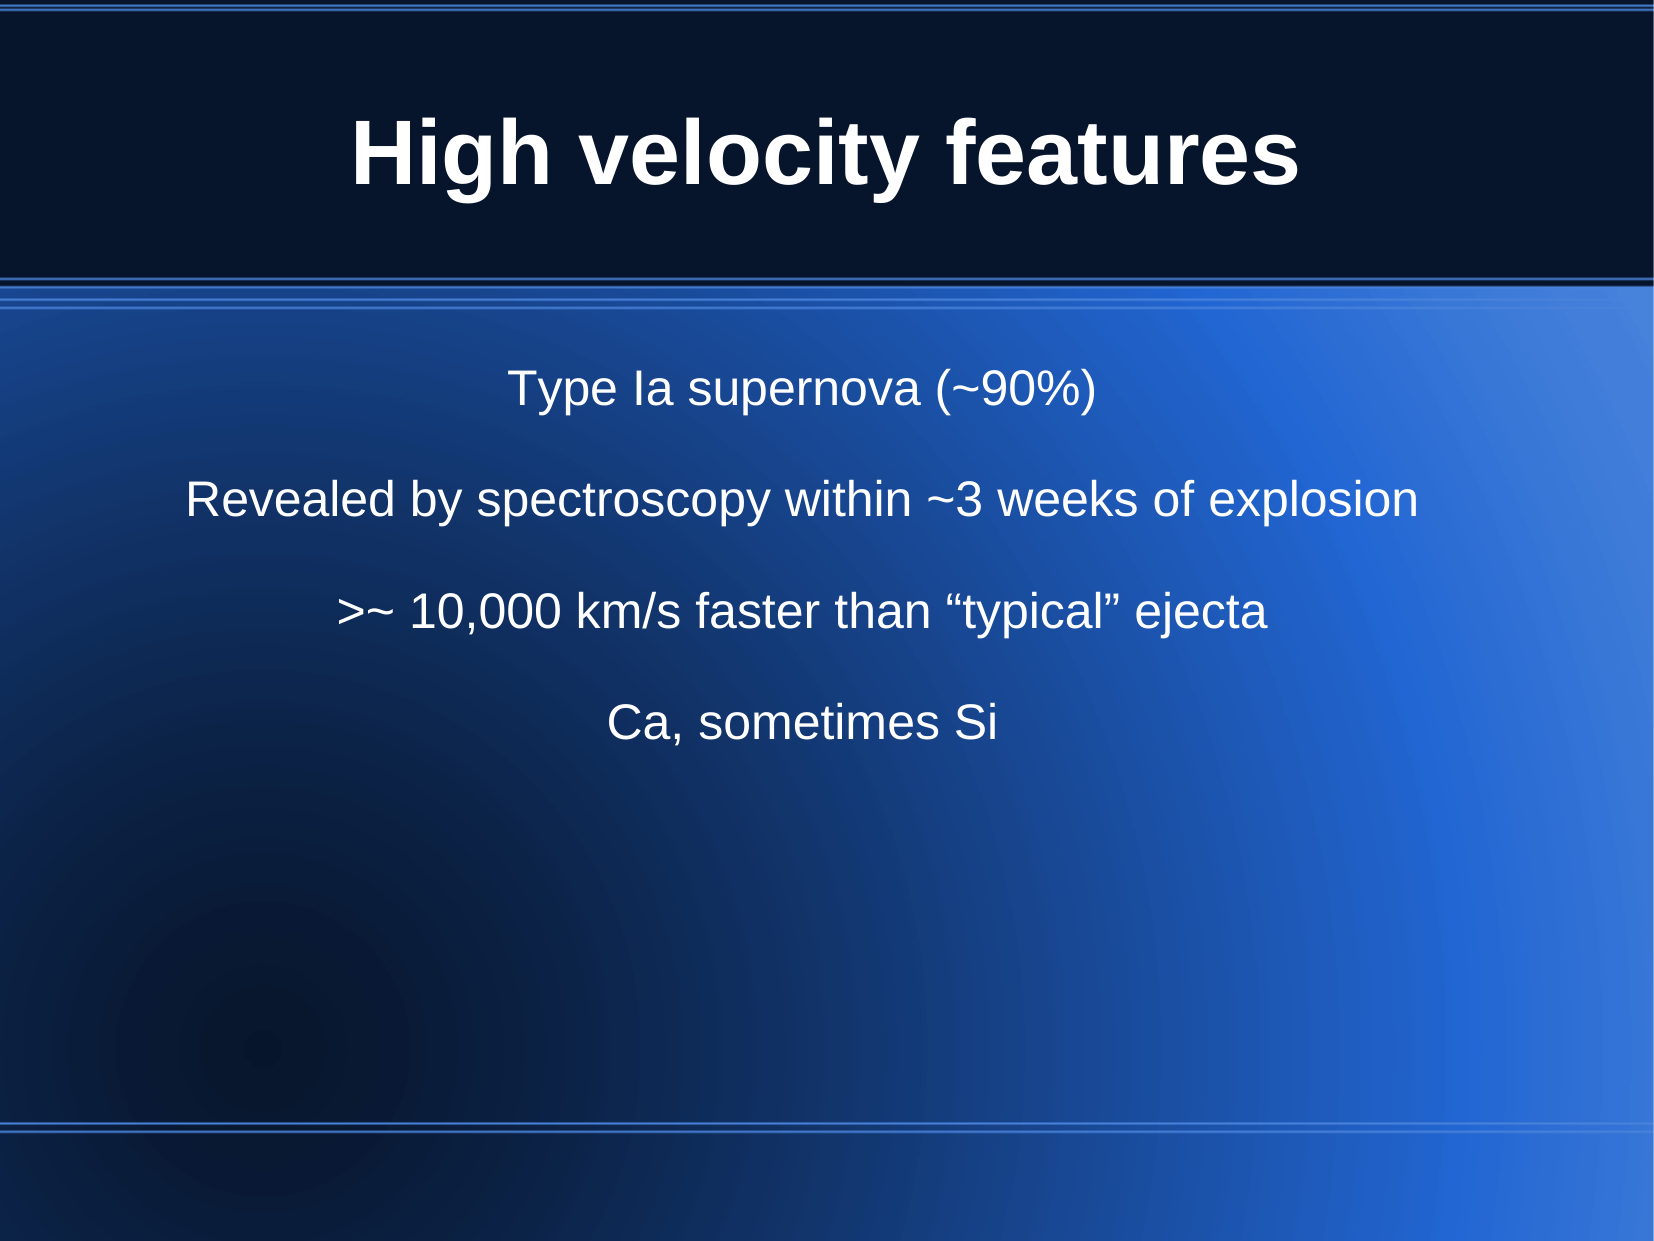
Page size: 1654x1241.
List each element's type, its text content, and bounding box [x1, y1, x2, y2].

picture [0, 0, 1654, 1241]
text_box Type Ia supernova (~90%) Revealed by spectroscopy within ~3 weeks of explosion >~ 10,000 km/s faster than “typical” ejecta Ca, sometimes Si [105, 360, 1501, 1096]
title High velocity features [82, 49, 1571, 257]
